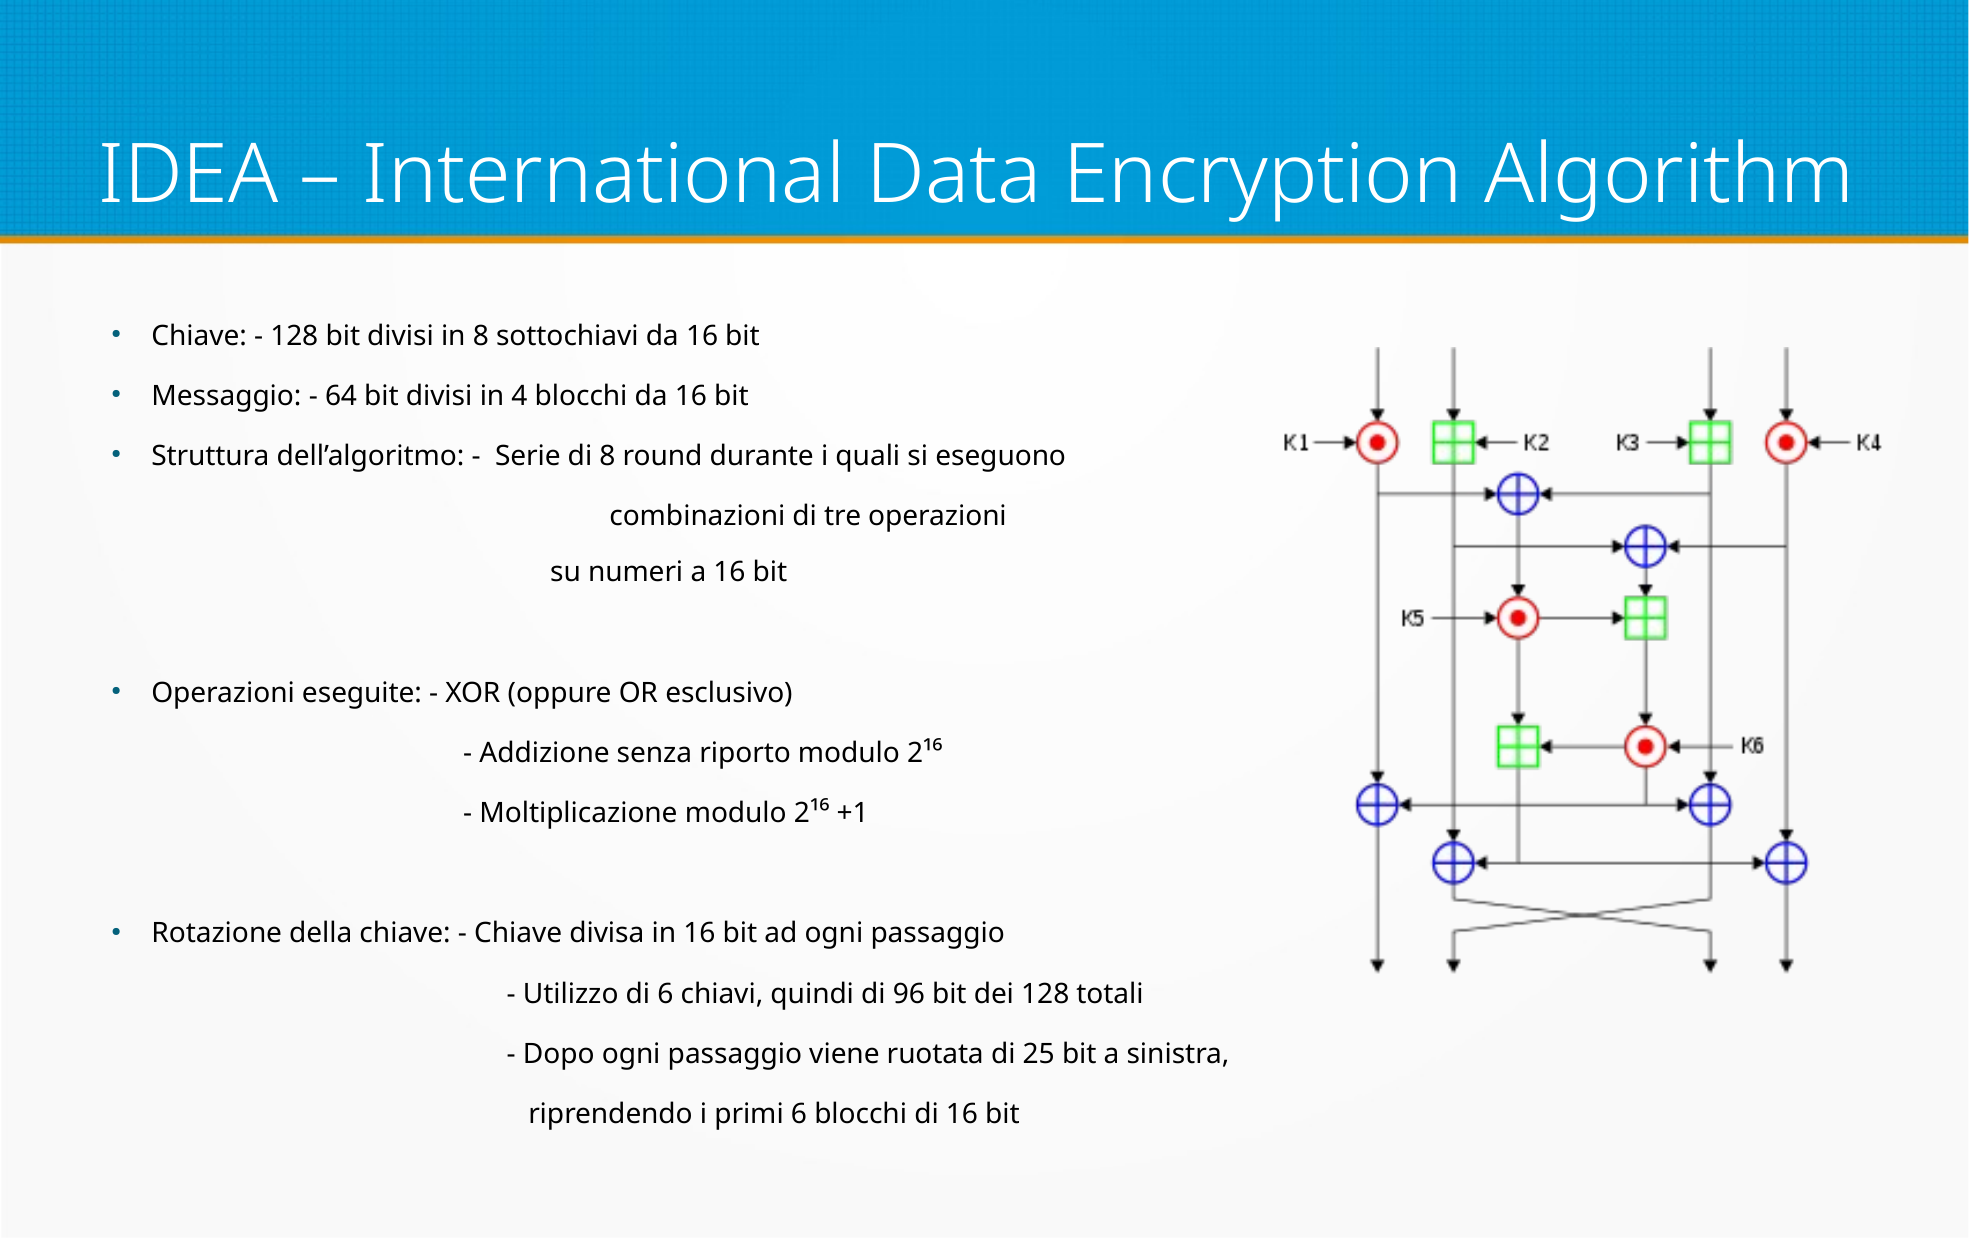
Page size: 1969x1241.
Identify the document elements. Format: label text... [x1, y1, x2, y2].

list Chiave: - 128 bit divisi in 8 sottochiavi da 16 bit Messaggio: - 64 bit divisi in 4 blocchi da 16 bit Struttura dell’algoritmo: - Serie di 8 round durante i quali si eseguono combinazioni di tre operazioni su numeri a 16 bit Operazioni eseguite: - XOR (oppure OR esclusivo) - Addizione senza riporto modulo 2¹⁶ - Moltiplicazione modulo 2¹⁶ +1 Rotazione della chiave: - Chiave divisa in 16 bit ad ogni passaggio - Utilizzo di 6 chiavi, quindi di 96 bit dei 128 totali - Dopo ogni passaggio viene ruotata di 25 bit a sinistra, riprendendo i primi 6 blocchi di 16 bit [98, 315, 1861, 1134]
picture [0, 233, 1969, 1241]
title IDEA – International Data Encryption Algorithm [98, 19, 1870, 227]
